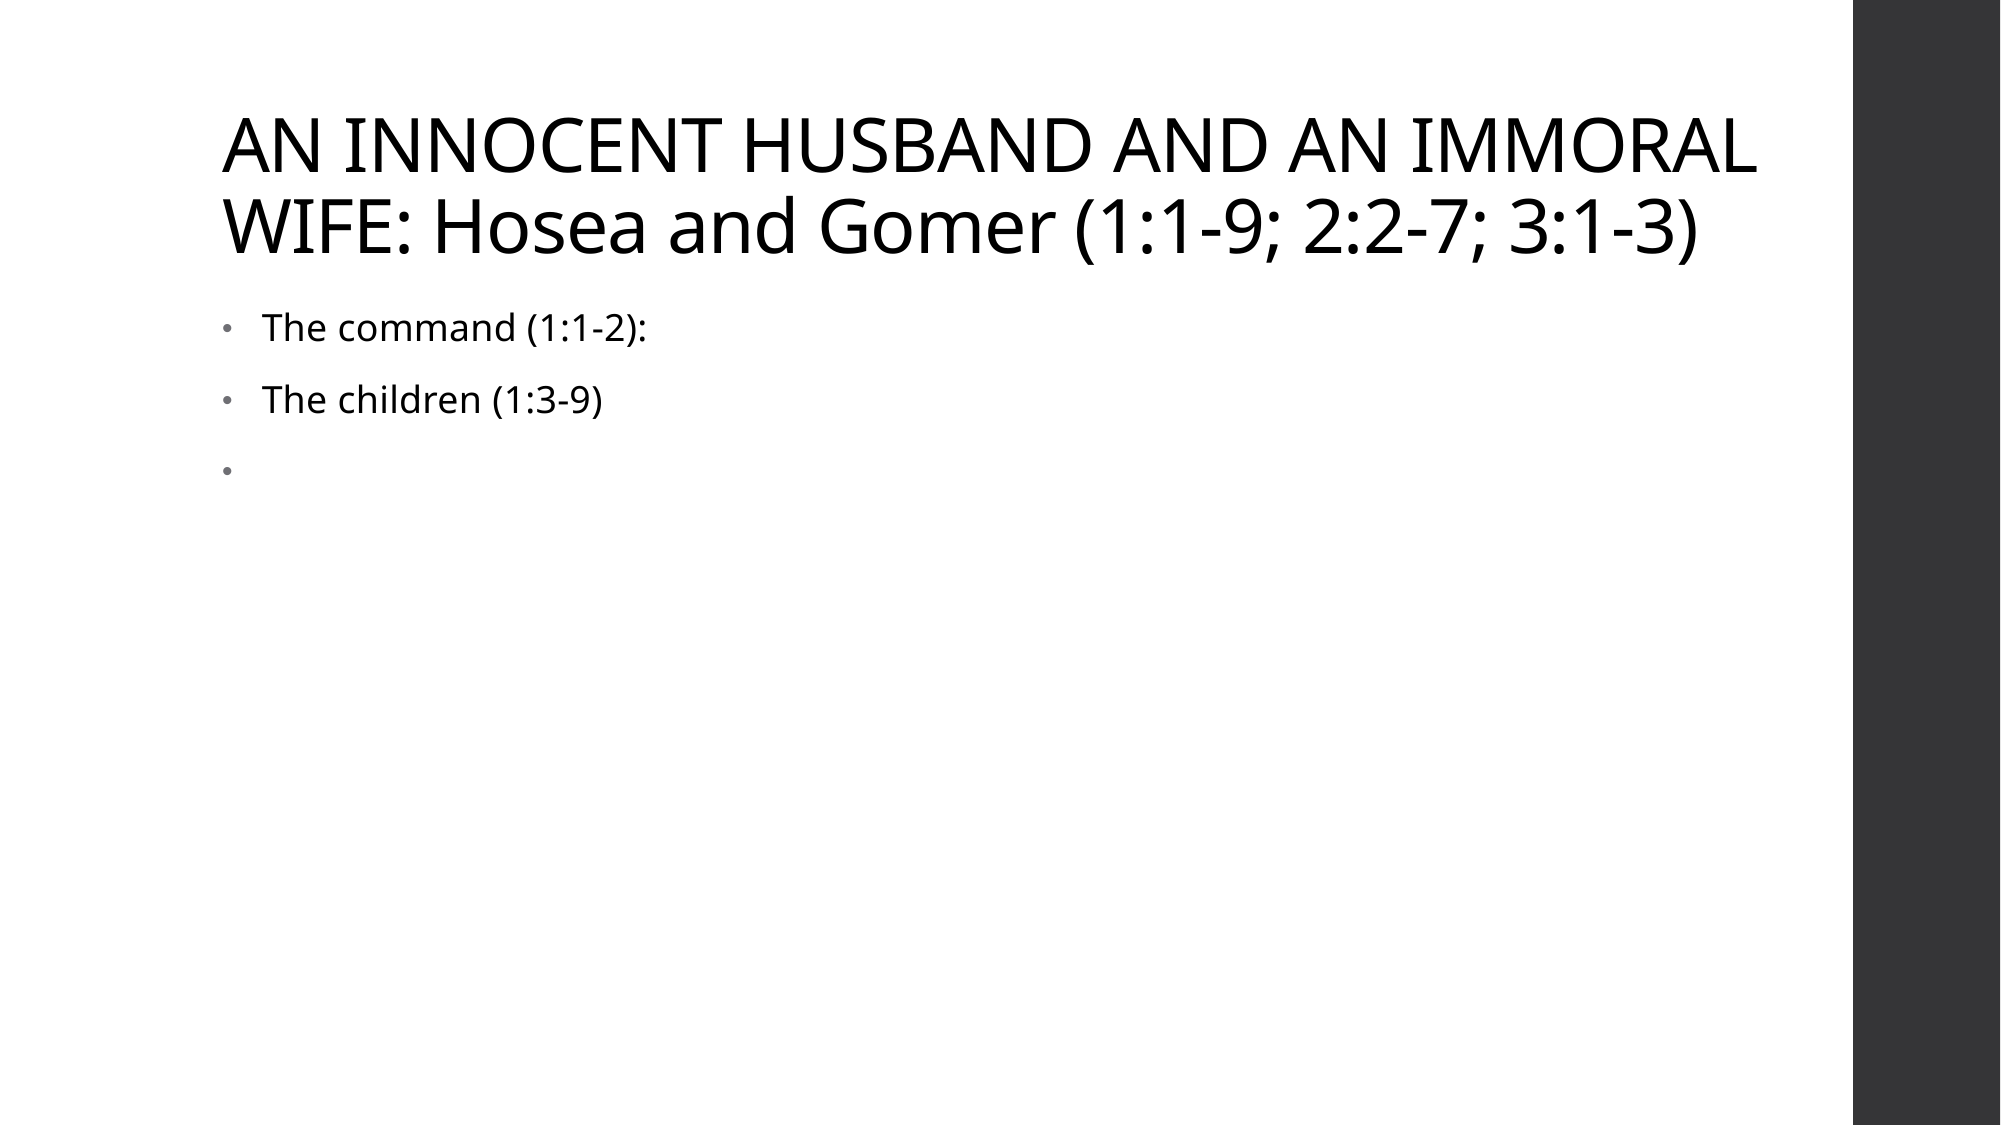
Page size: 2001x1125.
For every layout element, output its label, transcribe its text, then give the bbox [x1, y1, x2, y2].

title AN INNOCENT HUSBAND AND AN IMMORAL WIFE: Hosea and Gomer (1:1-9; 2:2-7; 3:1-3) [206, 60, 1797, 278]
list The command (1:1-2): The children (1:3-9) [206, 299, 1617, 1014]
